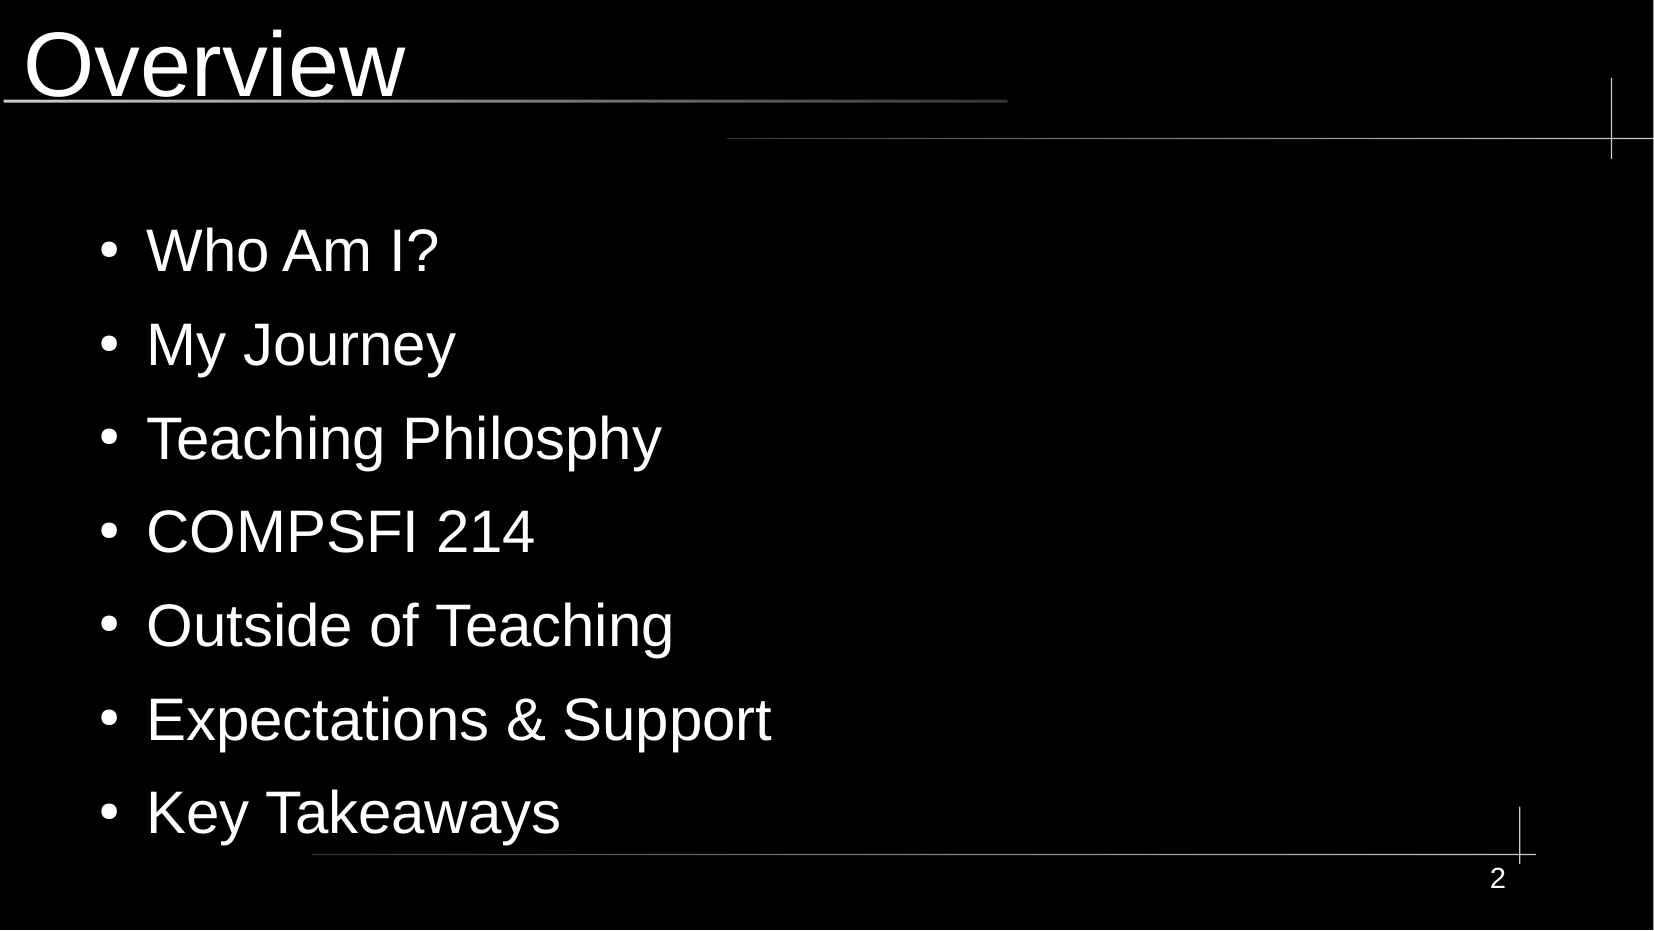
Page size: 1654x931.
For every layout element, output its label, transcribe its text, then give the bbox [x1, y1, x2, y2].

title Overview [23, 11, 1589, 119]
list Who Am I? My Journey Teaching Philosphy COMPSFI 214 Outside of Teaching Expectations & Support Key Takeaways [82, 217, 1571, 851]
